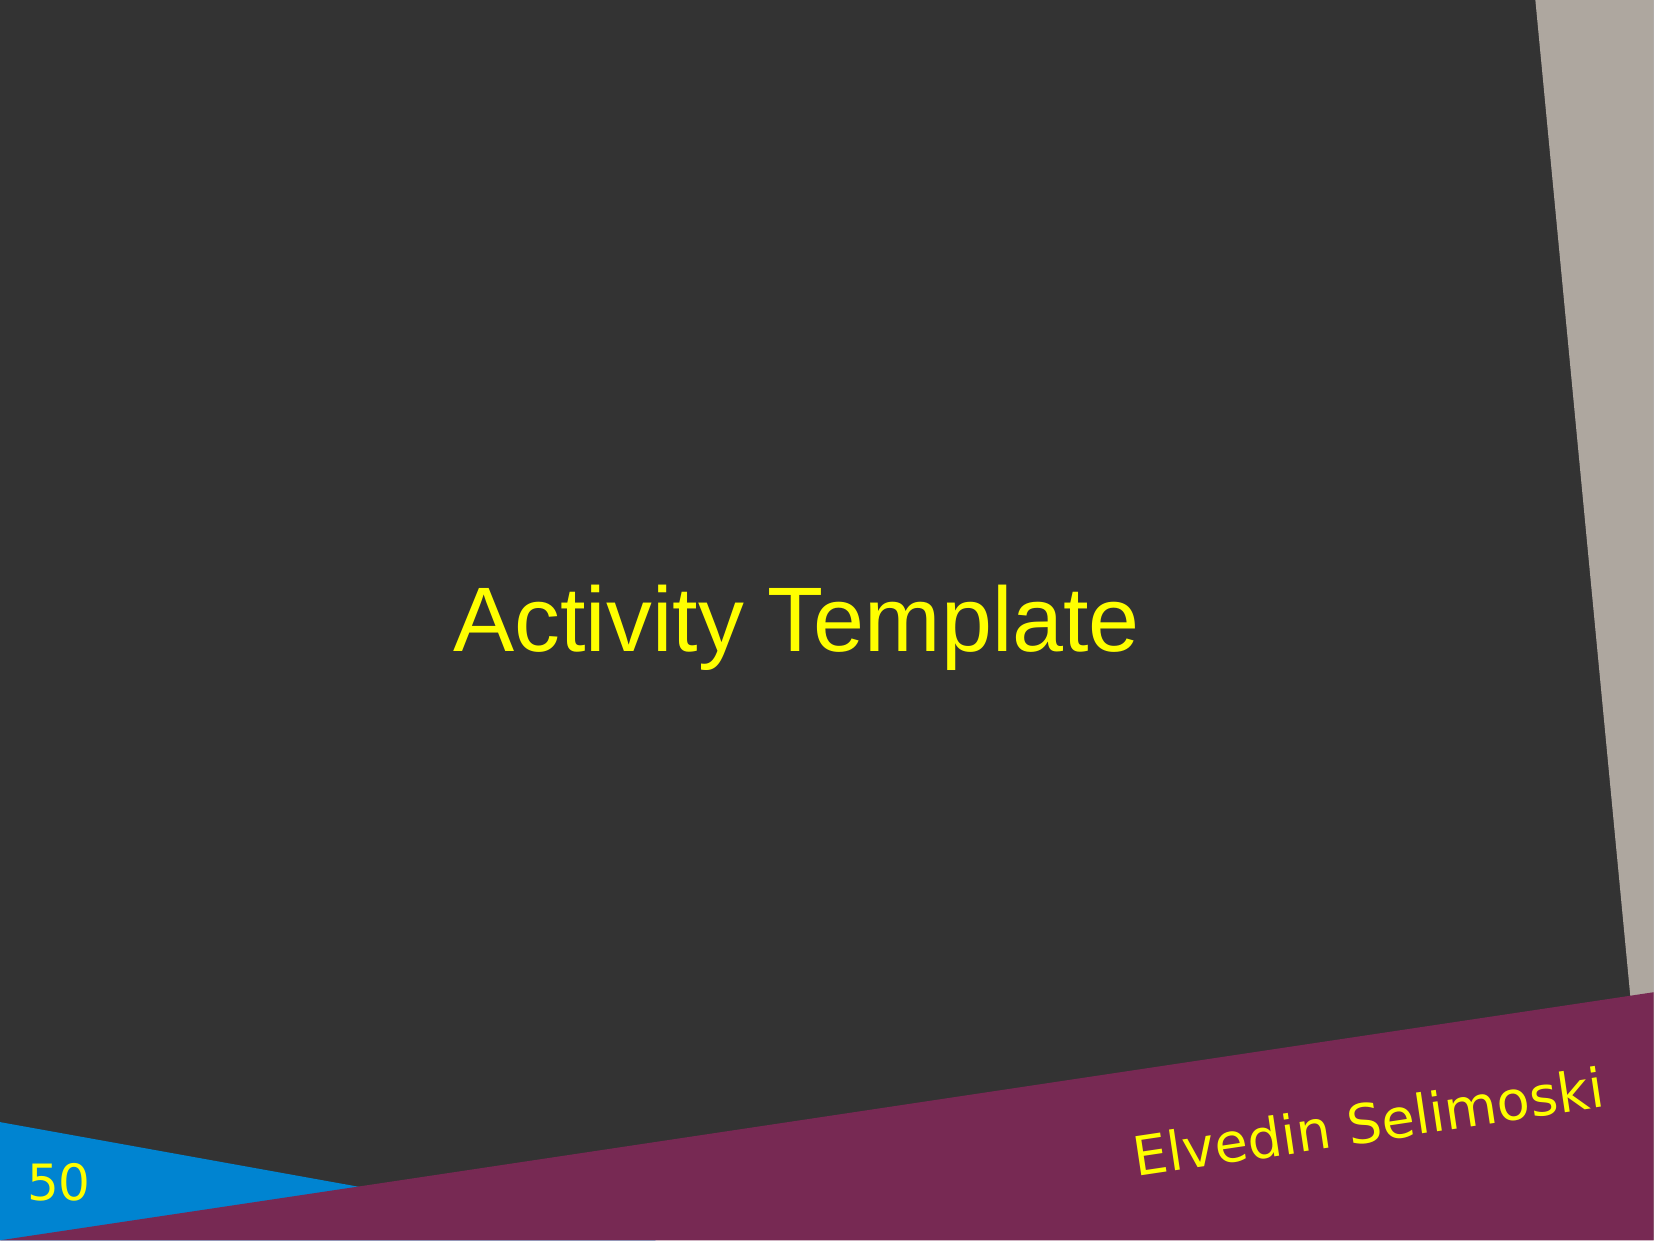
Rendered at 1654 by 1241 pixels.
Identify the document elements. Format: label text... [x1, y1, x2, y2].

title Activity Template [53, 407, 1542, 833]
text_box Elvedin Selimoski [1052, 1015, 1629, 1239]
